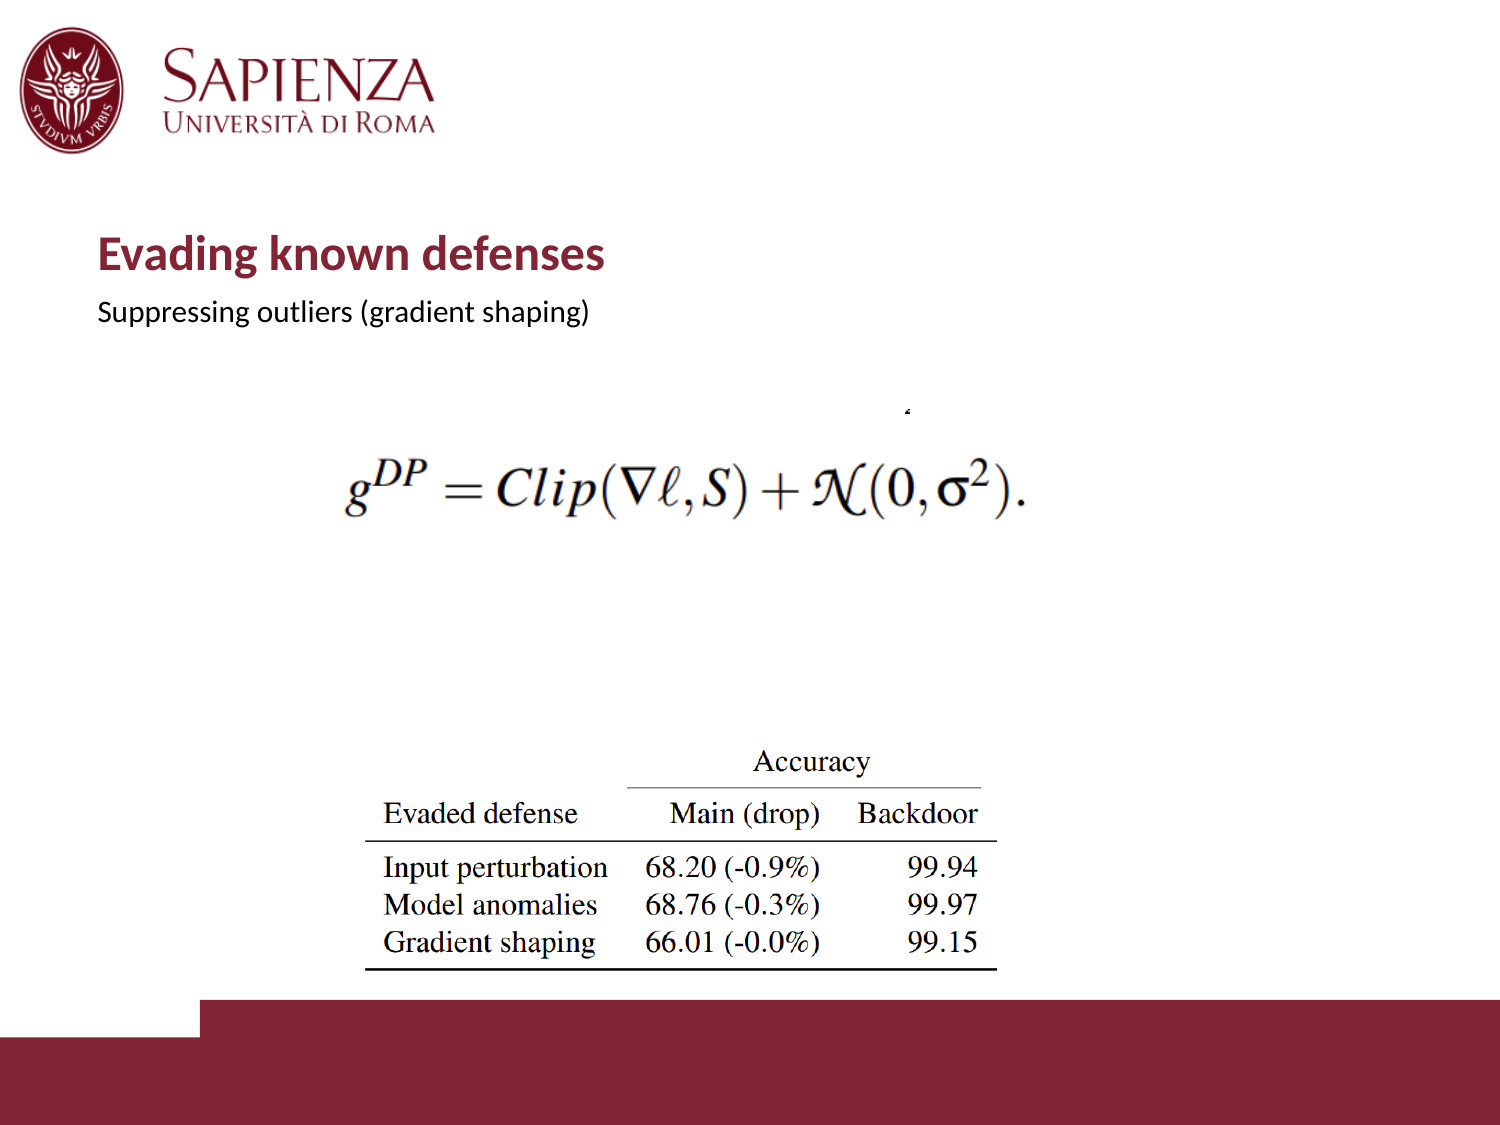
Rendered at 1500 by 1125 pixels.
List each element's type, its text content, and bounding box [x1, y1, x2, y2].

picture [342, 454, 1052, 532]
picture [330, 734, 1043, 993]
text_box Suppressing outliers (gradient shaping) [82, 283, 933, 567]
text_box Evading known defenses [82, 212, 1300, 296]
